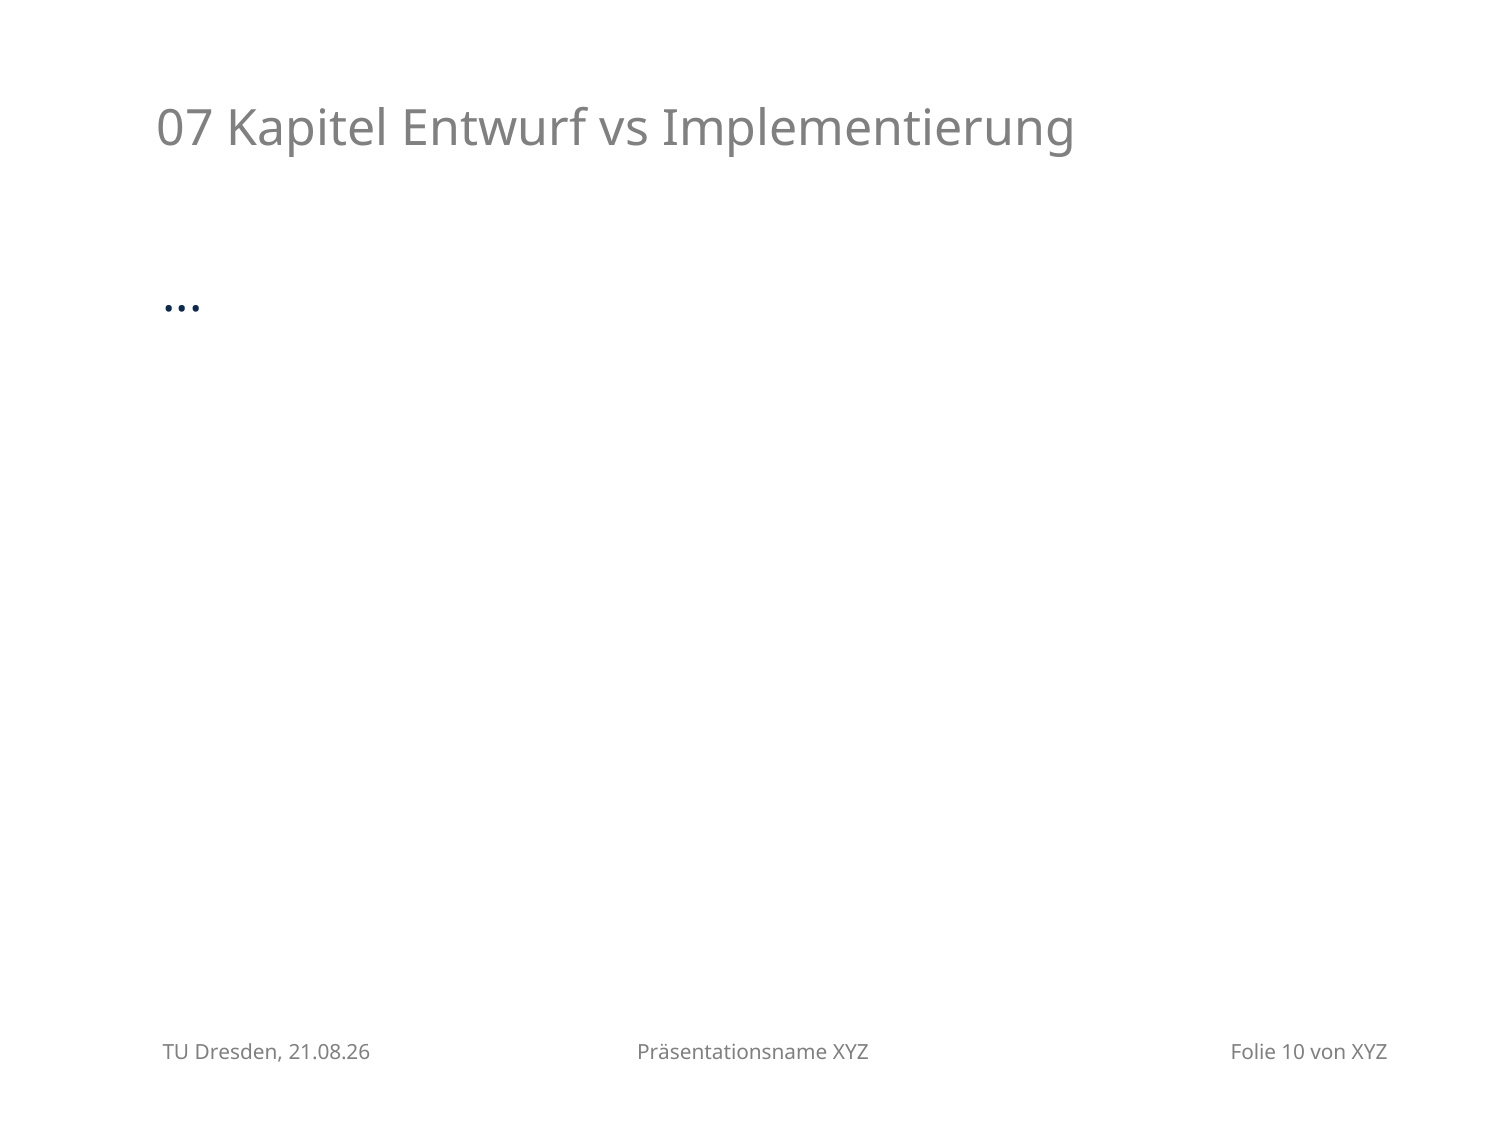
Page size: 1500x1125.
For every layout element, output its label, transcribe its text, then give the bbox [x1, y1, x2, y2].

title 07 Kapitel Entwurf vs Implementierung [156, 88, 1388, 165]
list ... [162, 249, 1388, 826]
